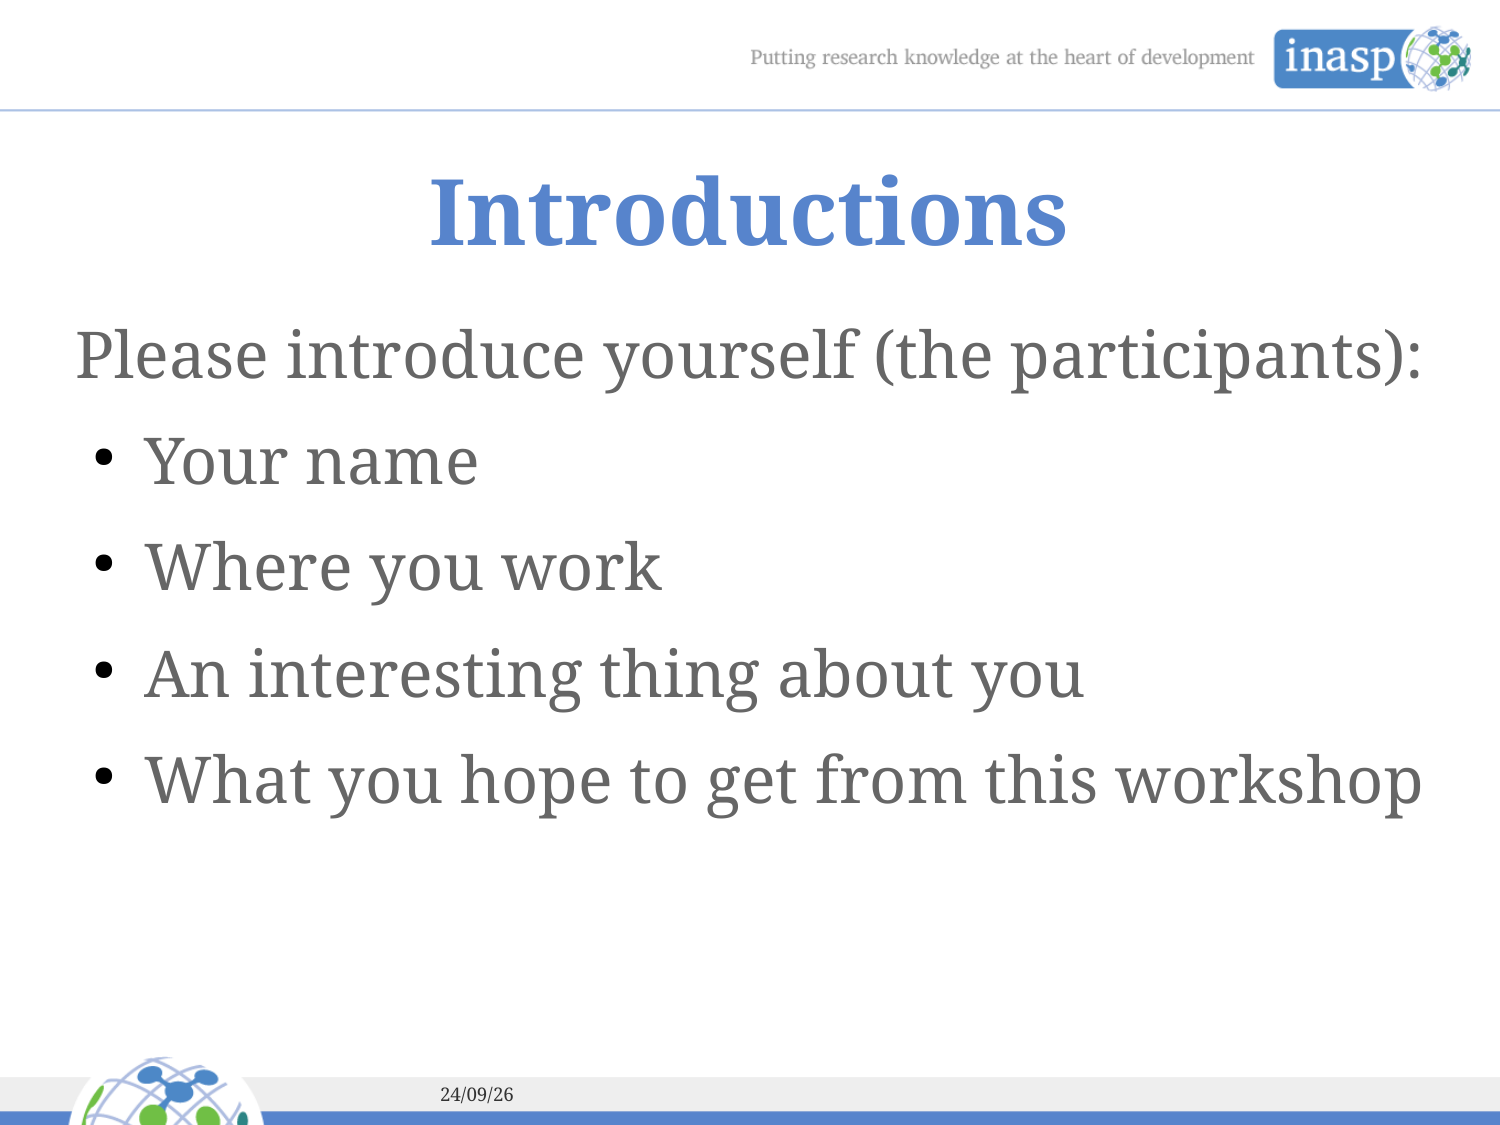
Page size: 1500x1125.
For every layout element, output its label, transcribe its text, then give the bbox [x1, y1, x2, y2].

title Introductions [75, 129, 1426, 313]
list Please introduce yourself (the participants): Your name Where you work An interesting thing about you What you hope to get from this workshop [75, 313, 1426, 967]
picture [0, 0, 1500, 1125]
